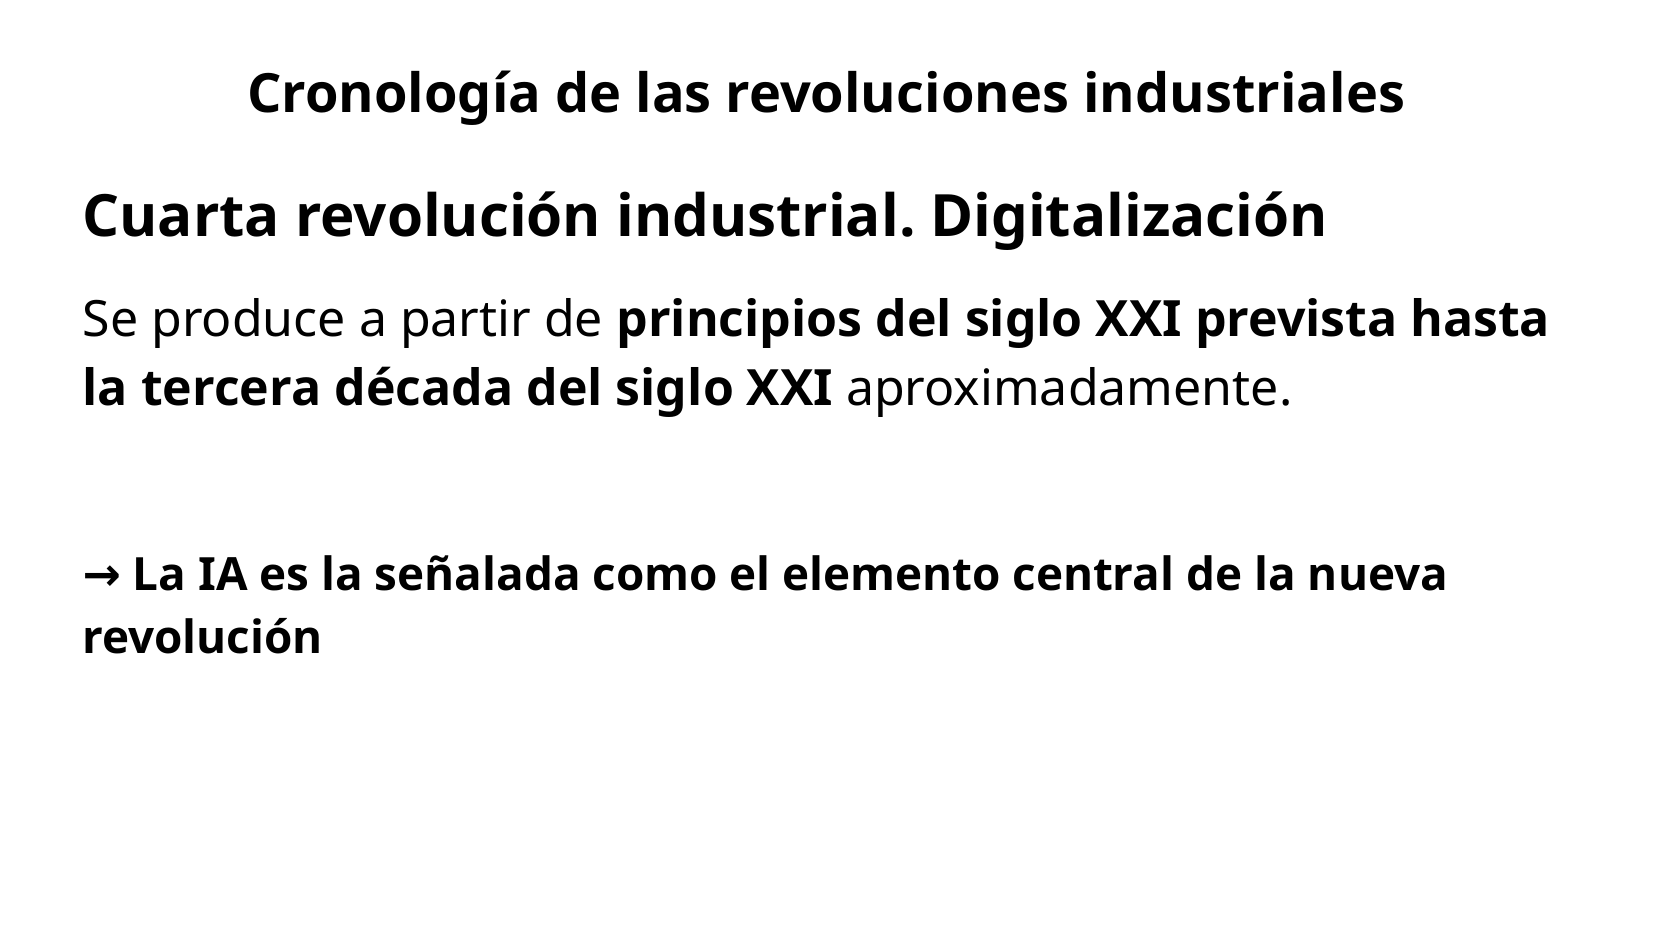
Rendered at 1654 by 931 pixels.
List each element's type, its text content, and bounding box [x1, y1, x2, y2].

list Cuarta revolución industrial. Digitalización Se produce a partir de principios del siglo XXI prevista hasta la tercera década del siglo XXI aproximadamente. → La IA es la señalada como el elemento central de la nueva revolución [82, 174, 1571, 869]
title Cronología de las revoluciones industriales [82, 13, 1571, 169]
